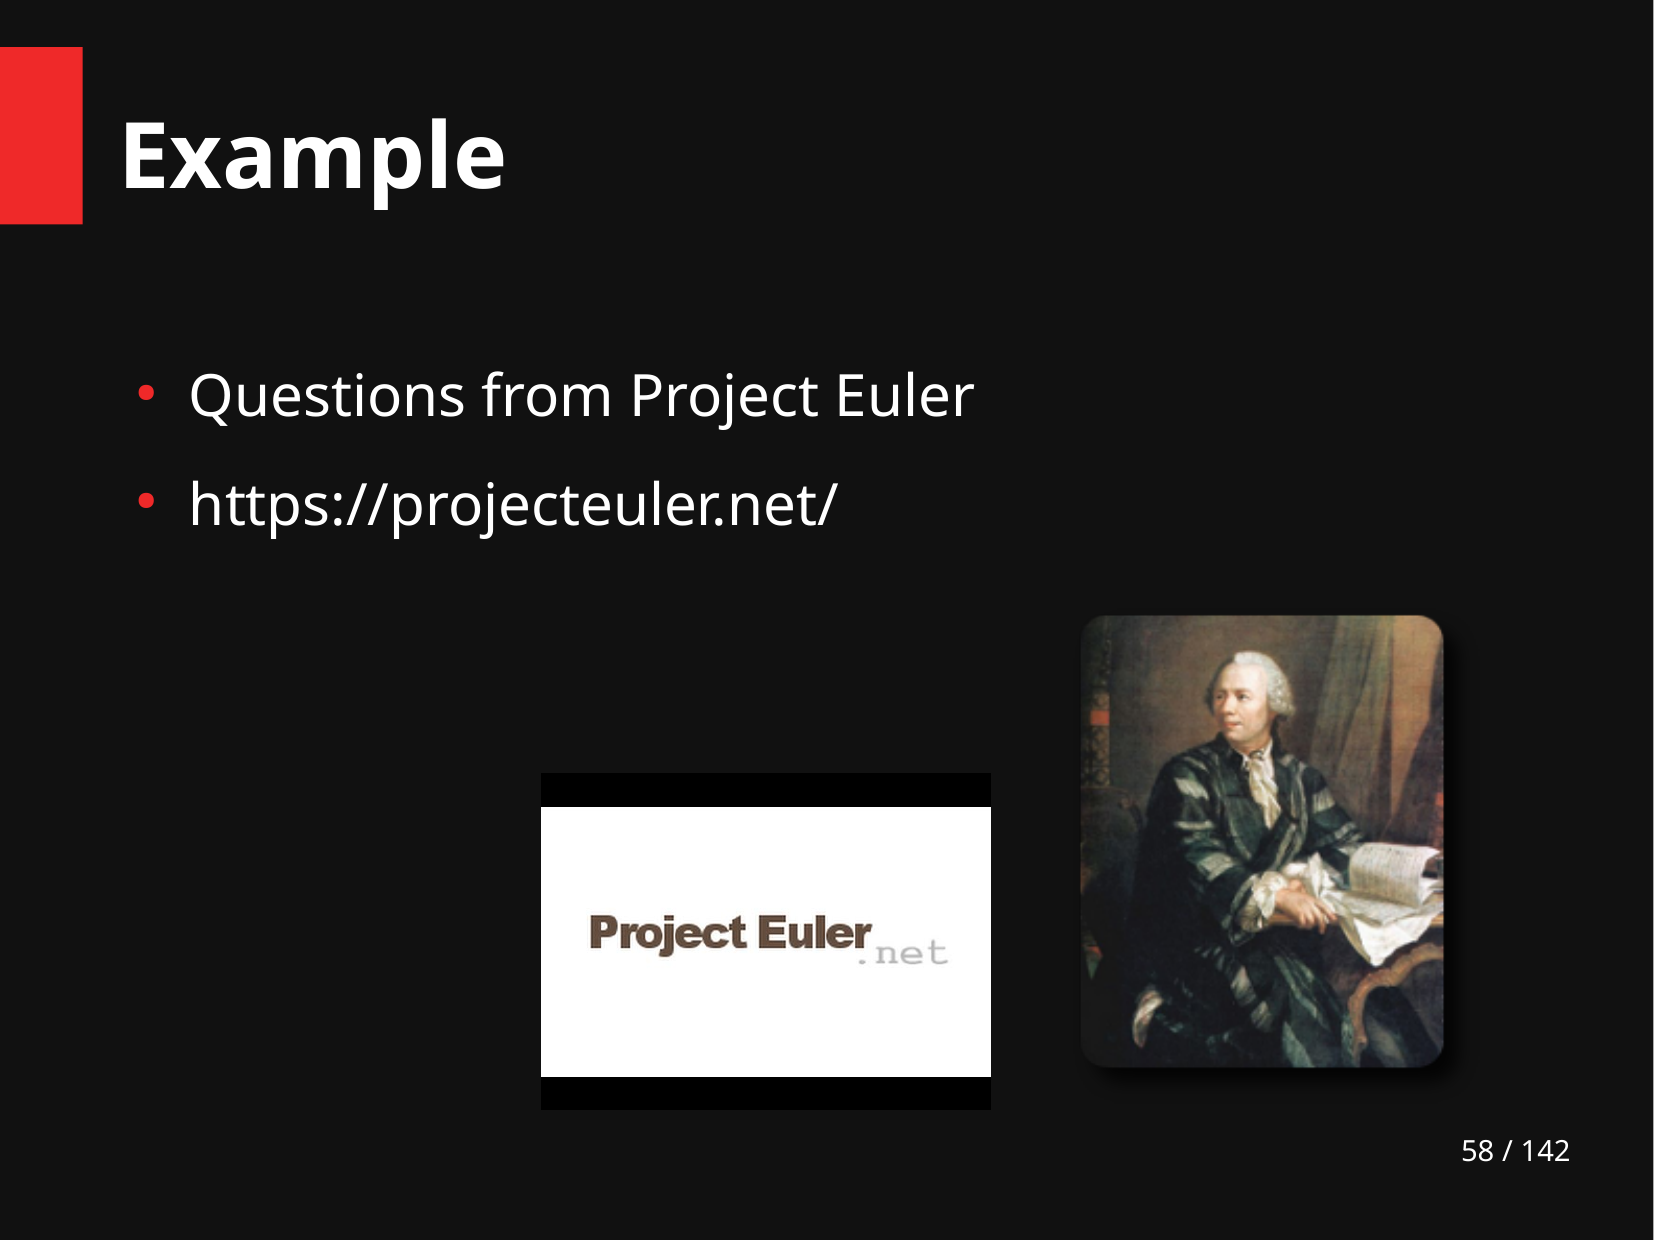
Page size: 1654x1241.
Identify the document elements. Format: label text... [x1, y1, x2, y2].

title Example [118, 49, 1571, 257]
list Questions from Project Euler https://projecteuler.net/ [118, 354, 1536, 1074]
picture [541, 773, 991, 1111]
picture [1068, 603, 1486, 1111]
